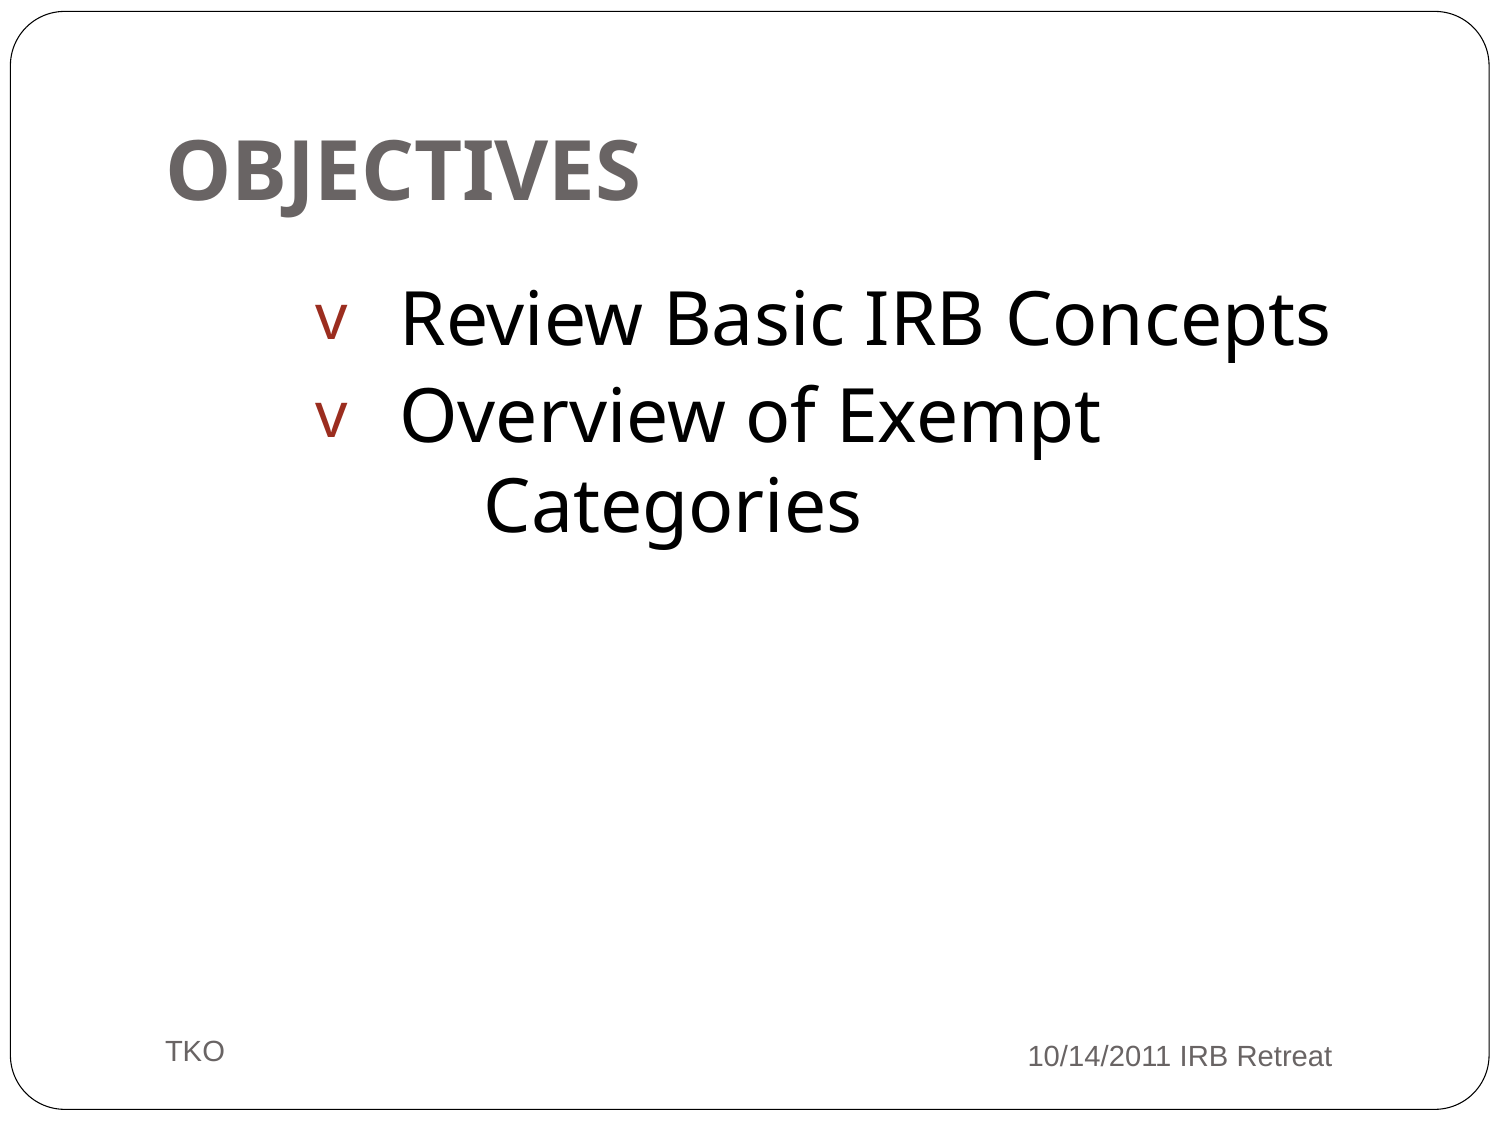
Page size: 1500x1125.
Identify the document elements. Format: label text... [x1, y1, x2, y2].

title OBJECTIVES [150, 45, 1426, 233]
text_box 10/14/2011 IRB Retreat [1012, 1015, 1463, 1094]
text_box TKO [150, 1012, 801, 1088]
list Review Basic IRB Concepts Overview of Exempt Categories [150, 262, 1426, 988]
